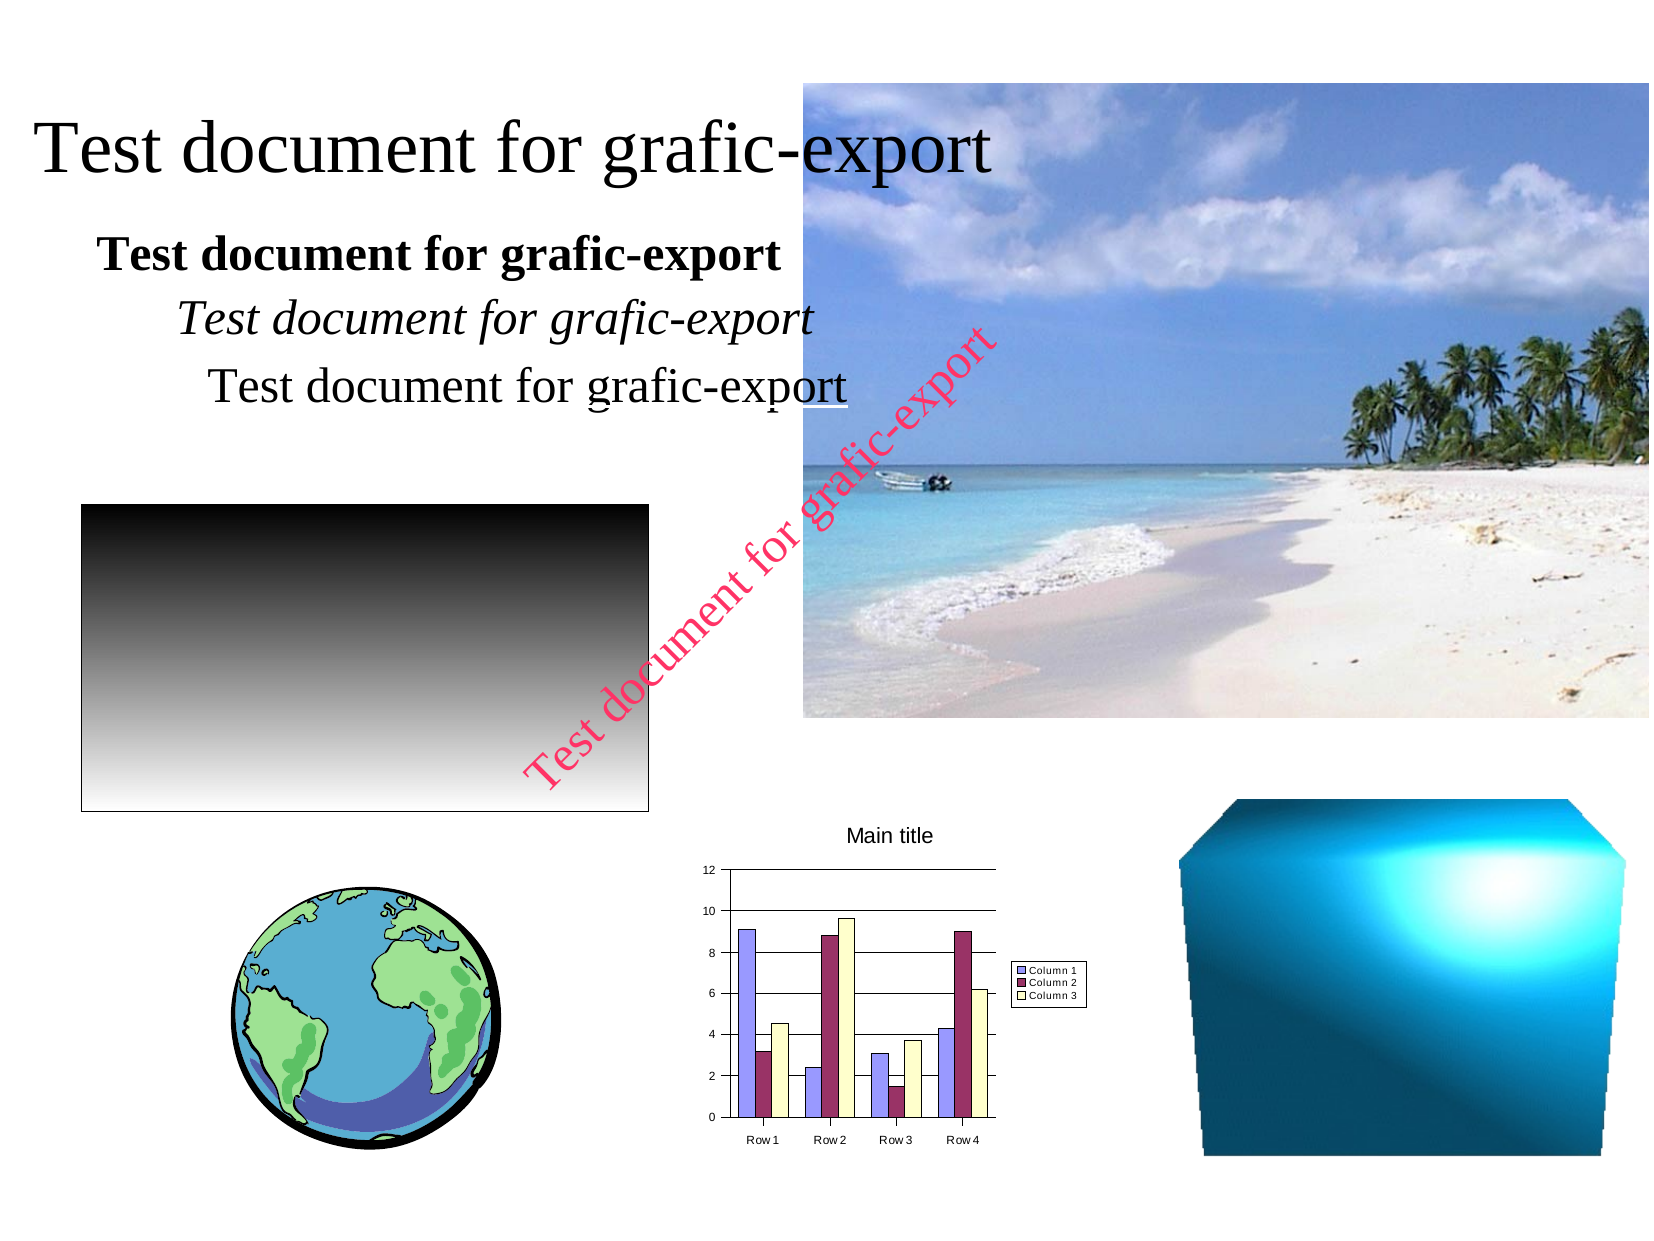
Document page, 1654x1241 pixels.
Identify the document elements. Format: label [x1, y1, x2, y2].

chart [33, 83, 1649, 1157]
